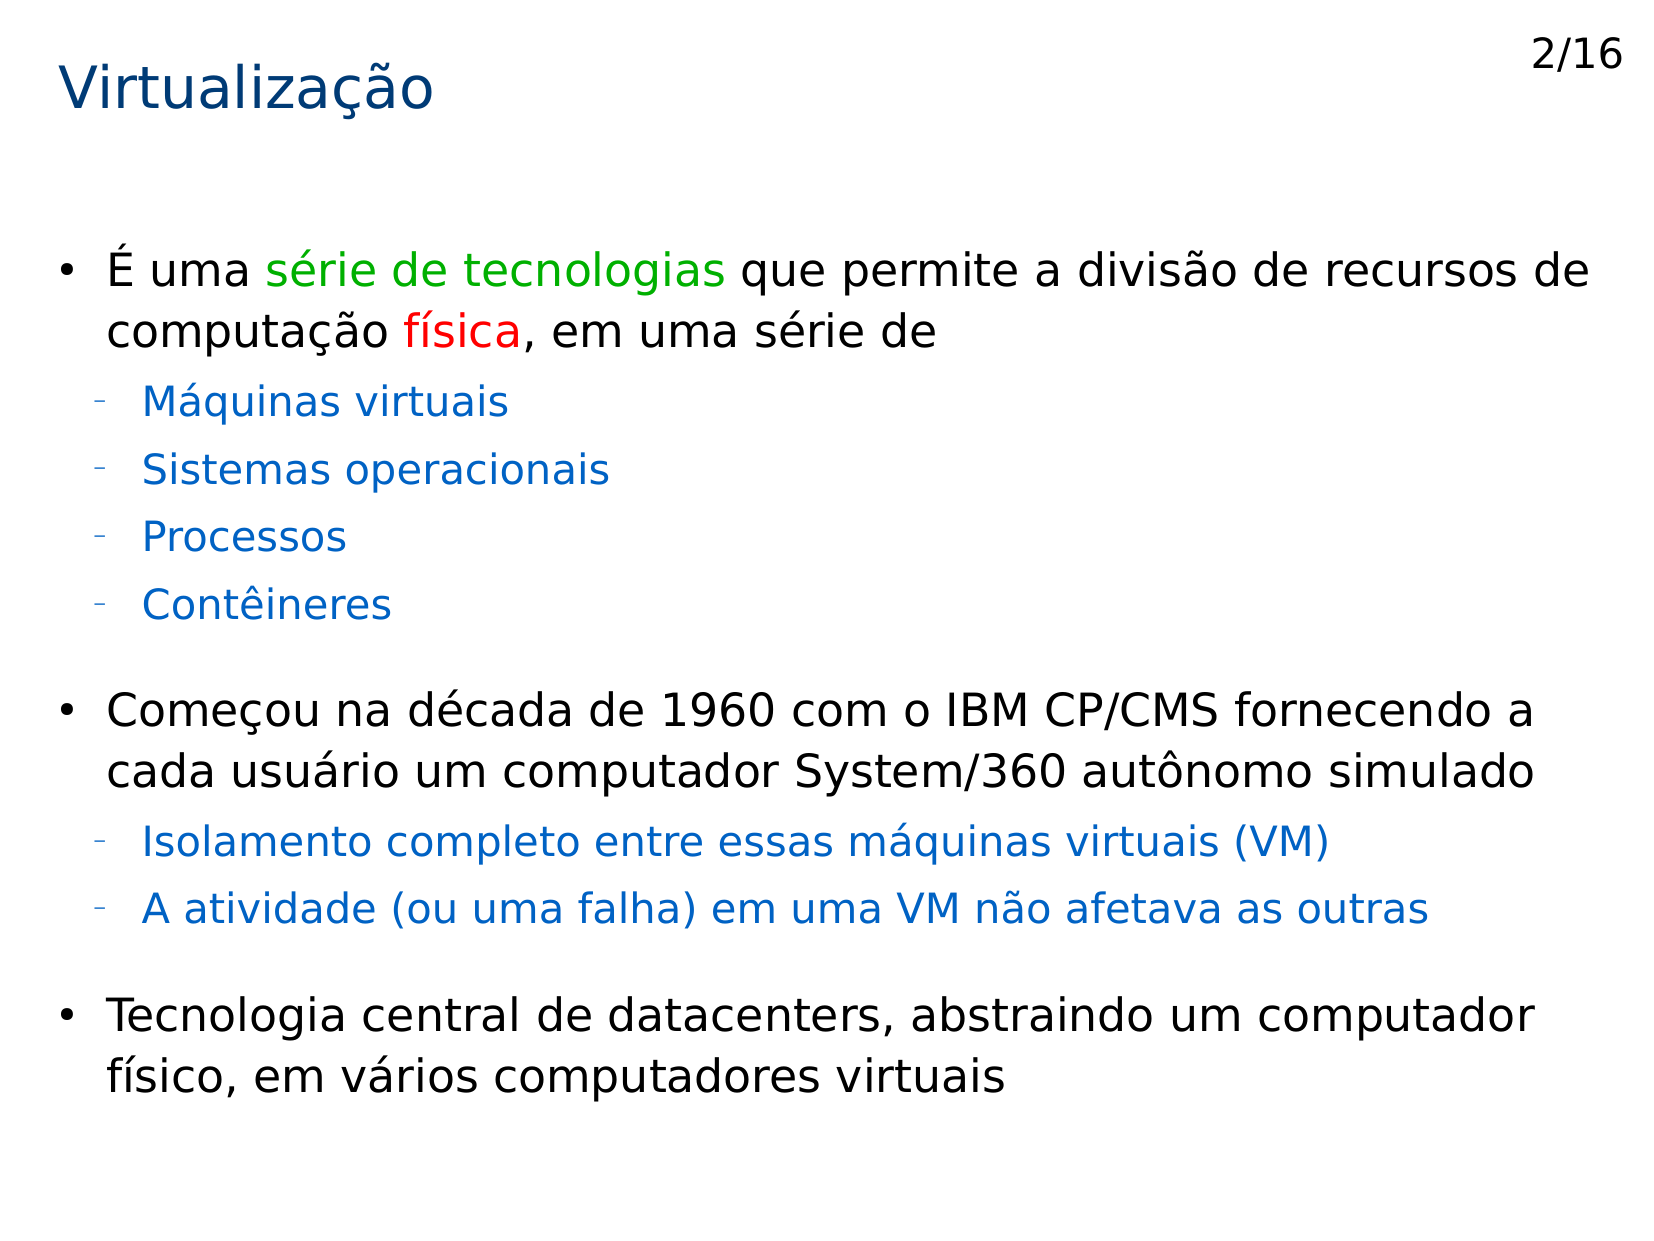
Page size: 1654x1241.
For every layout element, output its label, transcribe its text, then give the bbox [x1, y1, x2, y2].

list É uma série de tecnologias que permite a divisão de recursos de computação física, em uma série de Máquinas virtuais Sistemas operacionais Processos Contêineres Começou na década de 1960 com o IBM CP/CMS fornecendo a cada usuário um computador System/360 autônomo simulado Isolamento completo entre essas máquinas virtuais (VM) A atividade (ou uma falha) em uma VM não afetava as outras Tecnologia central de datacenters, abstraindo um computador físico, em vários computadores virtuais [59, 236, 1595, 1211]
title Virtualização [59, 29, 1506, 148]
